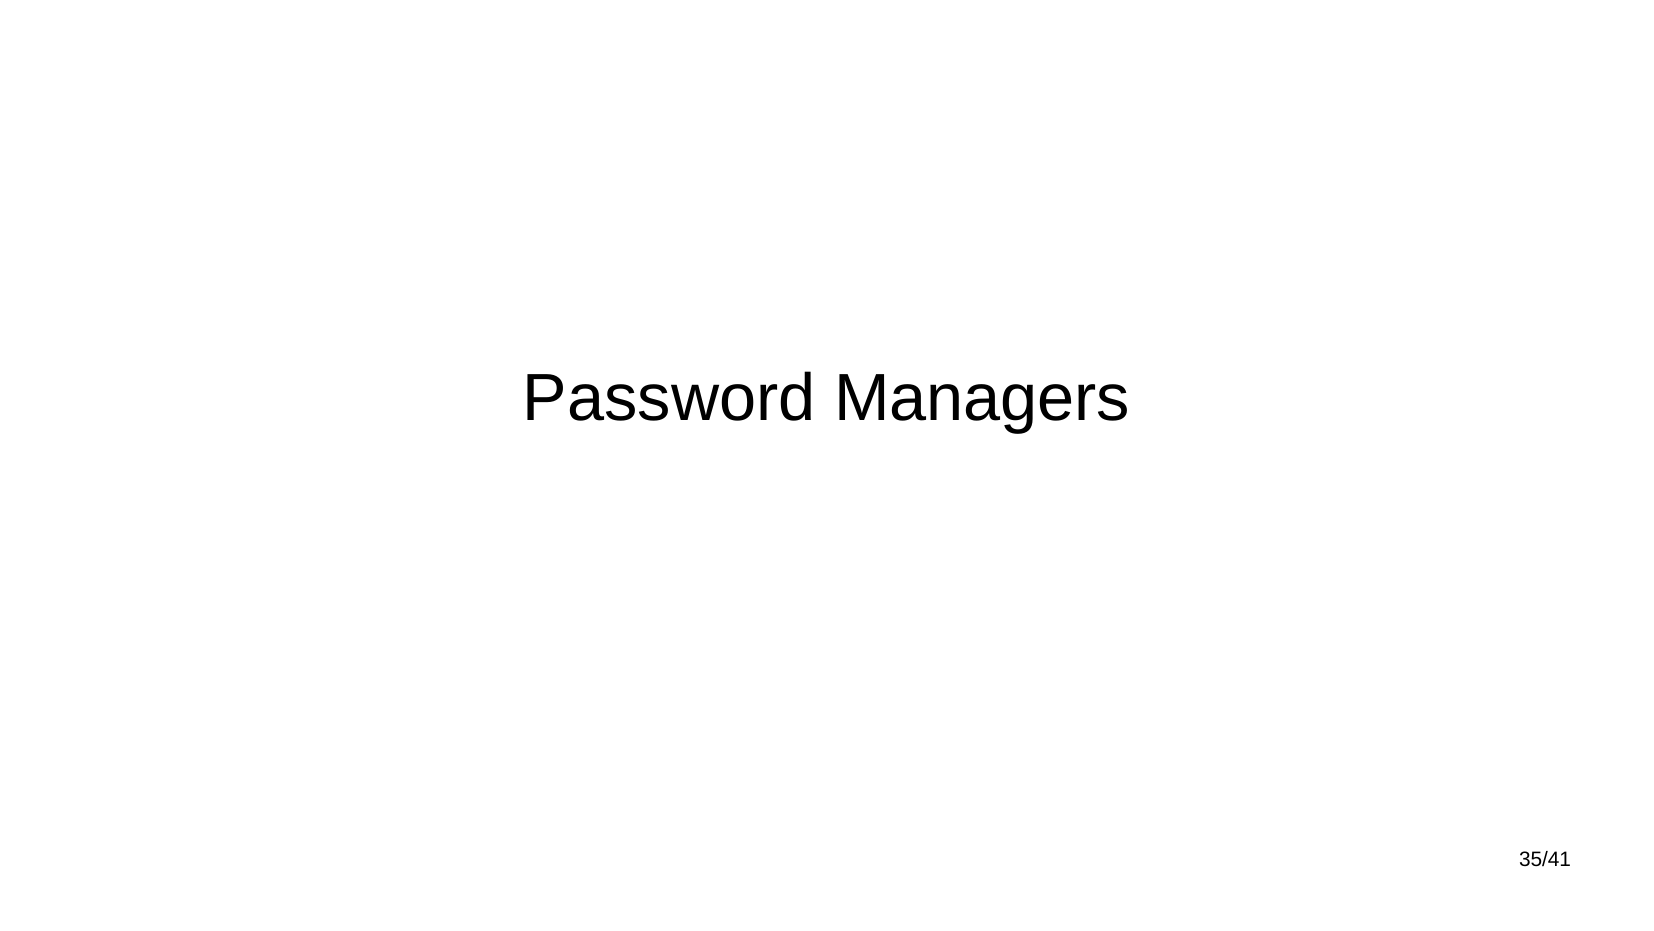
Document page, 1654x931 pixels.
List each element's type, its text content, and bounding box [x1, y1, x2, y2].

subtitle Password Managers [82, 37, 1571, 757]
